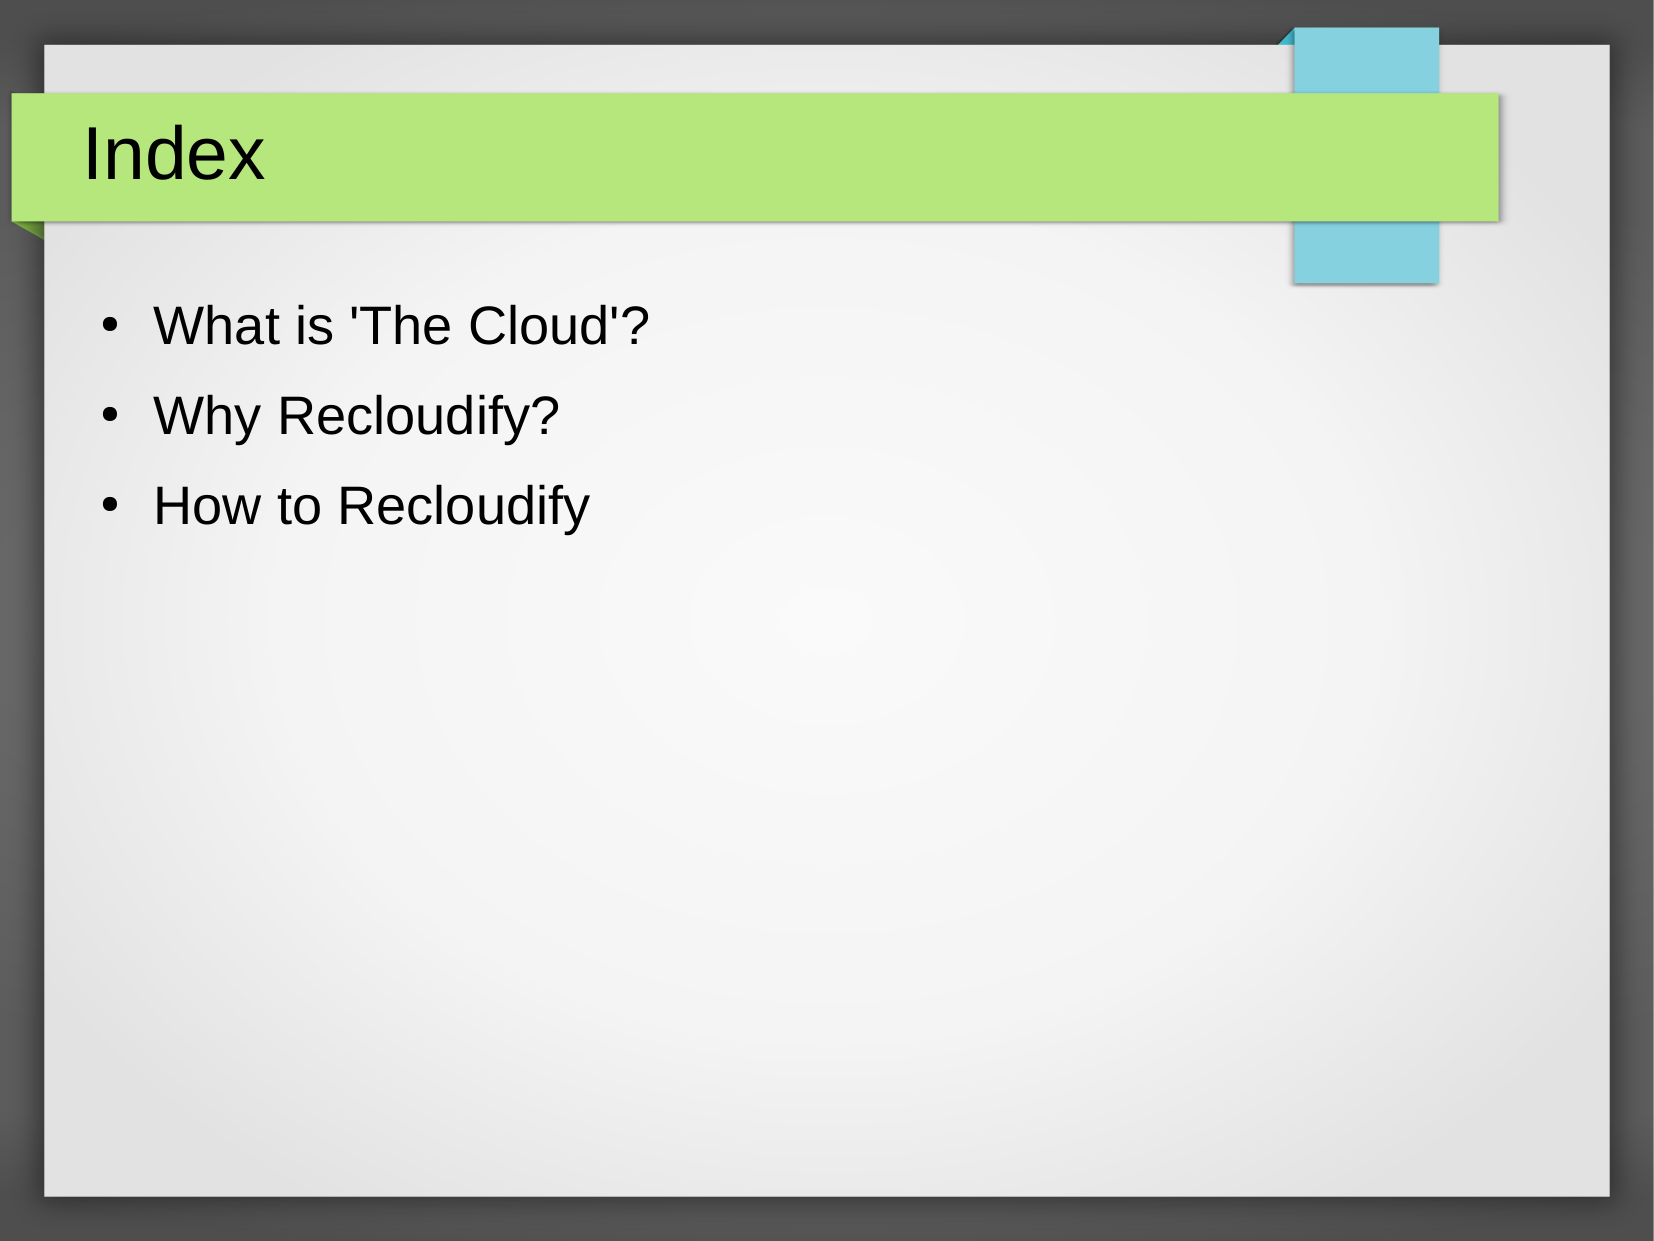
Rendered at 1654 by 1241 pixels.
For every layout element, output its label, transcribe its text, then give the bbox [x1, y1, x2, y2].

title Index [82, 94, 1264, 213]
list What is 'The Cloud'? Why Recloudify? How to Recloudify [82, 295, 1571, 1015]
picture [0, 0, 1654, 1241]
